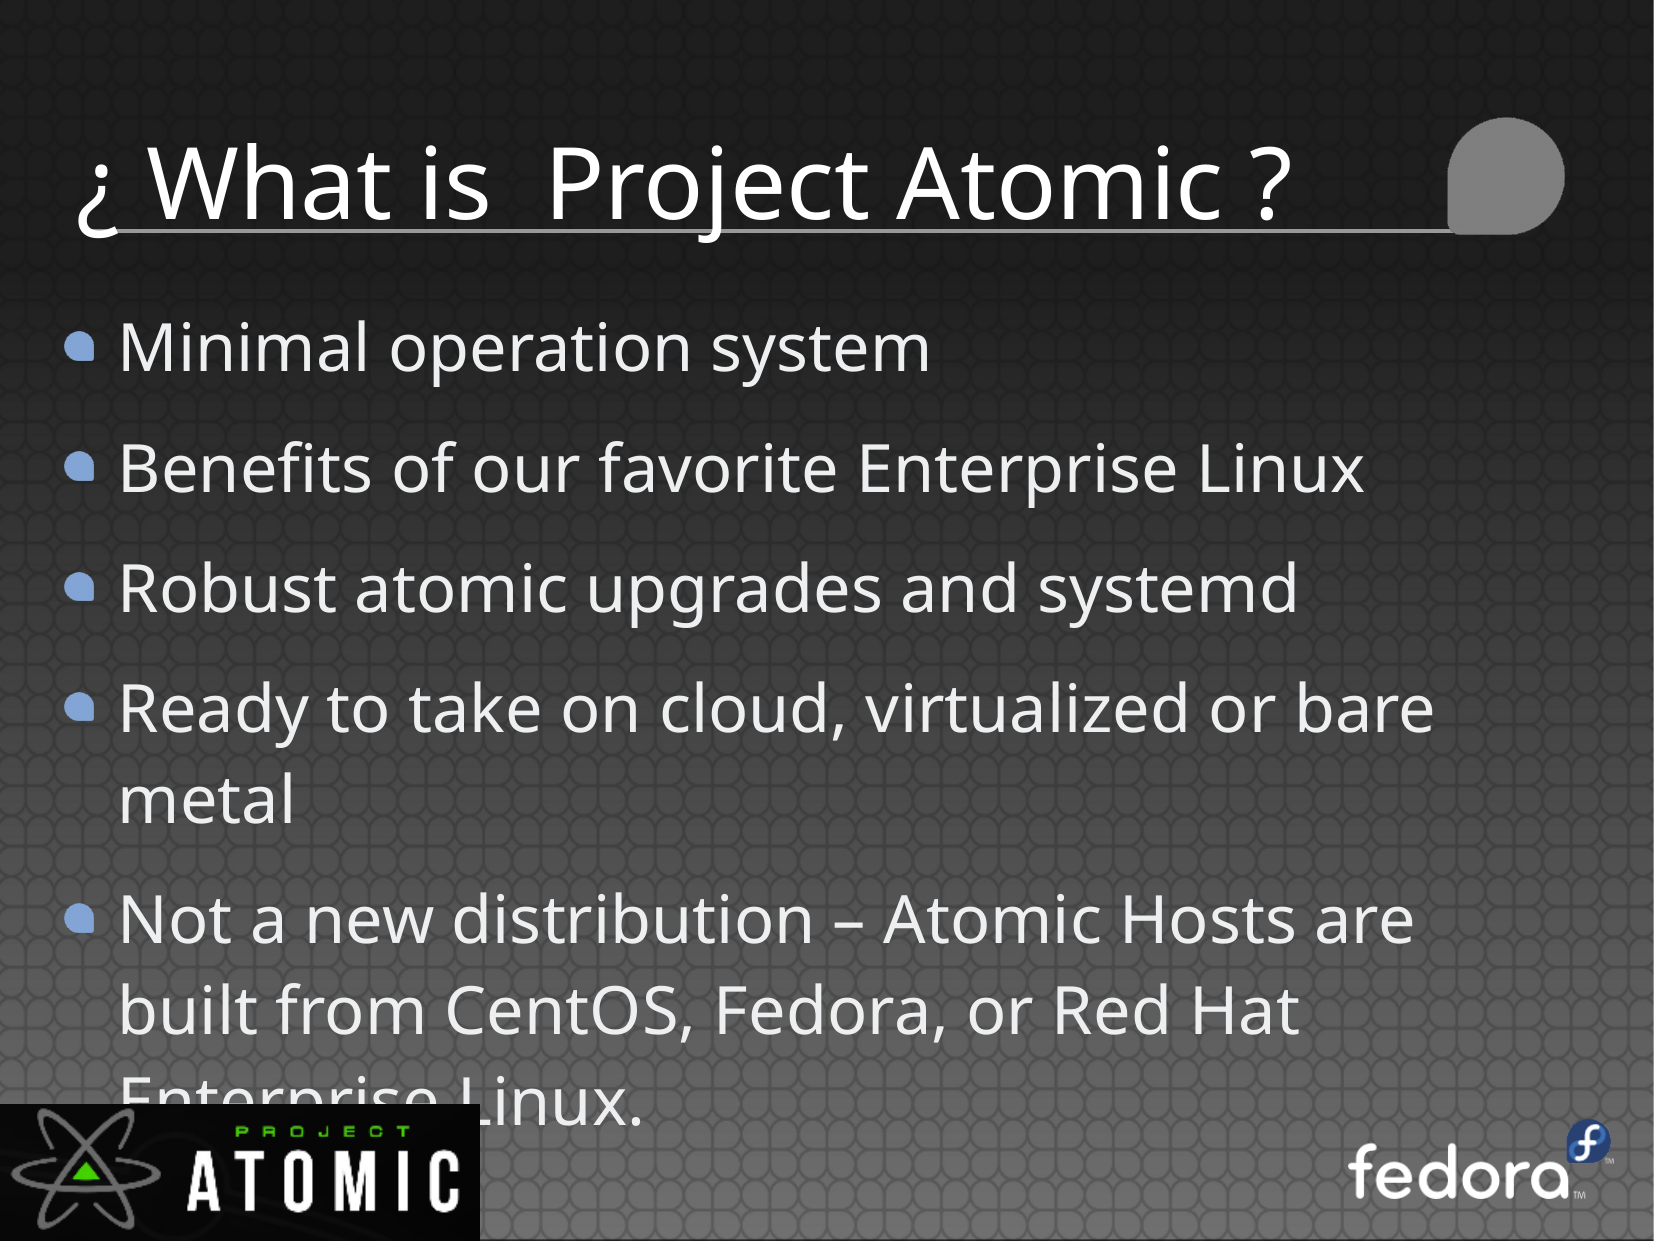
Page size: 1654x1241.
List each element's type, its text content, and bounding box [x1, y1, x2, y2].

title ¿ What is Project Atomic ? [76, 112, 1566, 249]
list Minimal operation system Benefits of our favorite Enterprise Linux Robust atomic upgrades and systemd Ready to take on cloud, virtualized or bare metal Not a new distribution – Atomic Hosts are built from CentOS, Fedora, or Red Hat Enterprise Linux. [46, 300, 1536, 1129]
picture [0, 0, 1654, 1241]
